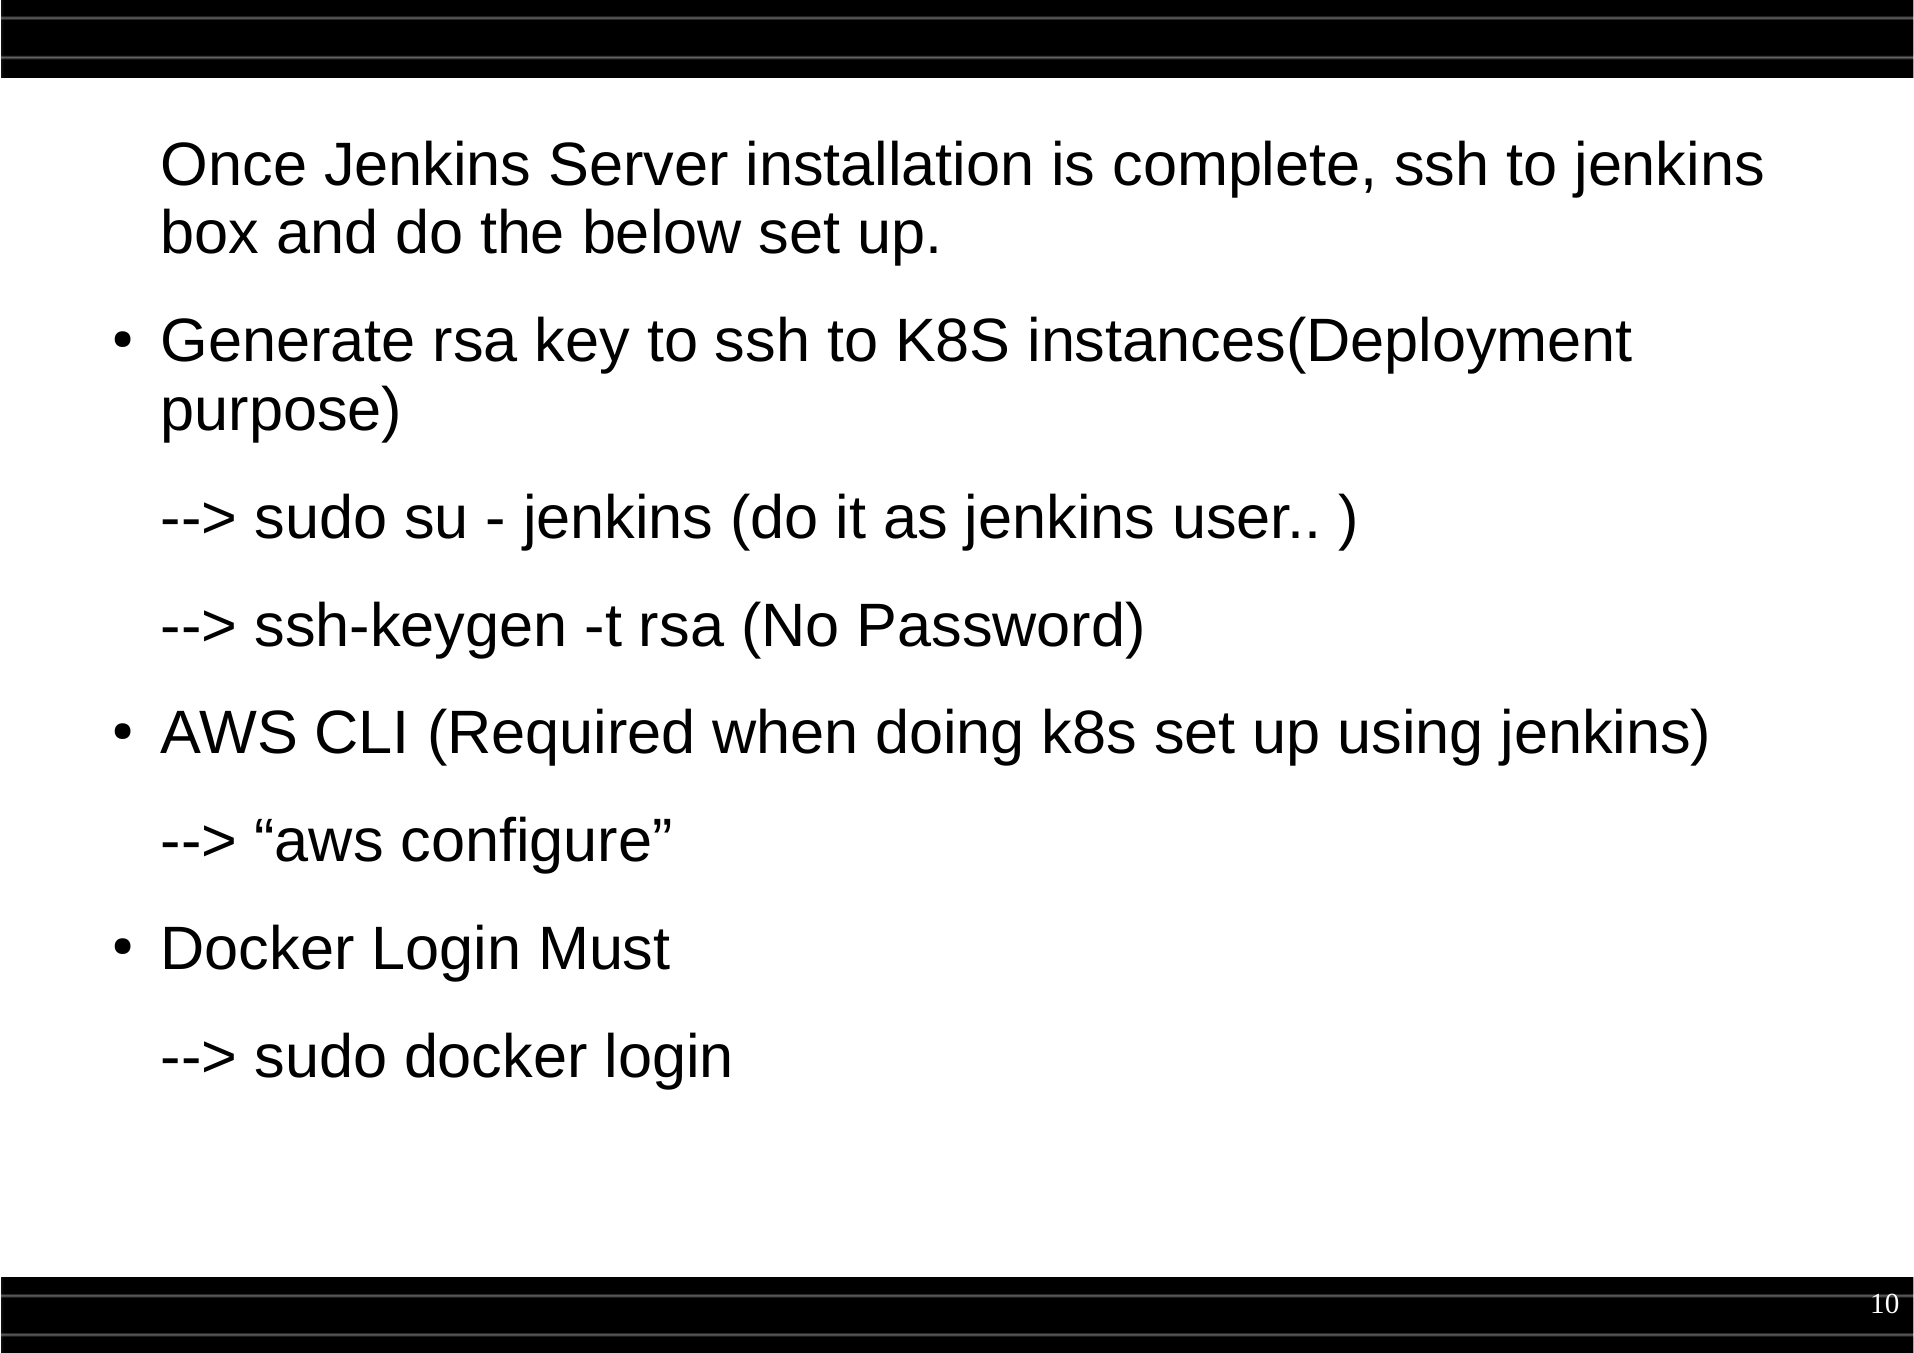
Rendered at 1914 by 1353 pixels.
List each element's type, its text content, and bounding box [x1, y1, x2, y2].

picture [1, 0, 1914, 78]
list Once Jenkins Server installation is complete, ssh to jenkins box and do the below set up. Generate rsa key to ssh to K8S instances(Deployment purpose) --> sudo su - jenkins (do it as jenkins user.. ) --> ssh-keygen -t rsa (No Password) AWS CLI (Required when doing k8s set up using jenkins) --> “aws configure” Docker Login Must --> sudo docker login [95, 129, 1818, 1101]
picture [1, 1277, 1914, 1353]
